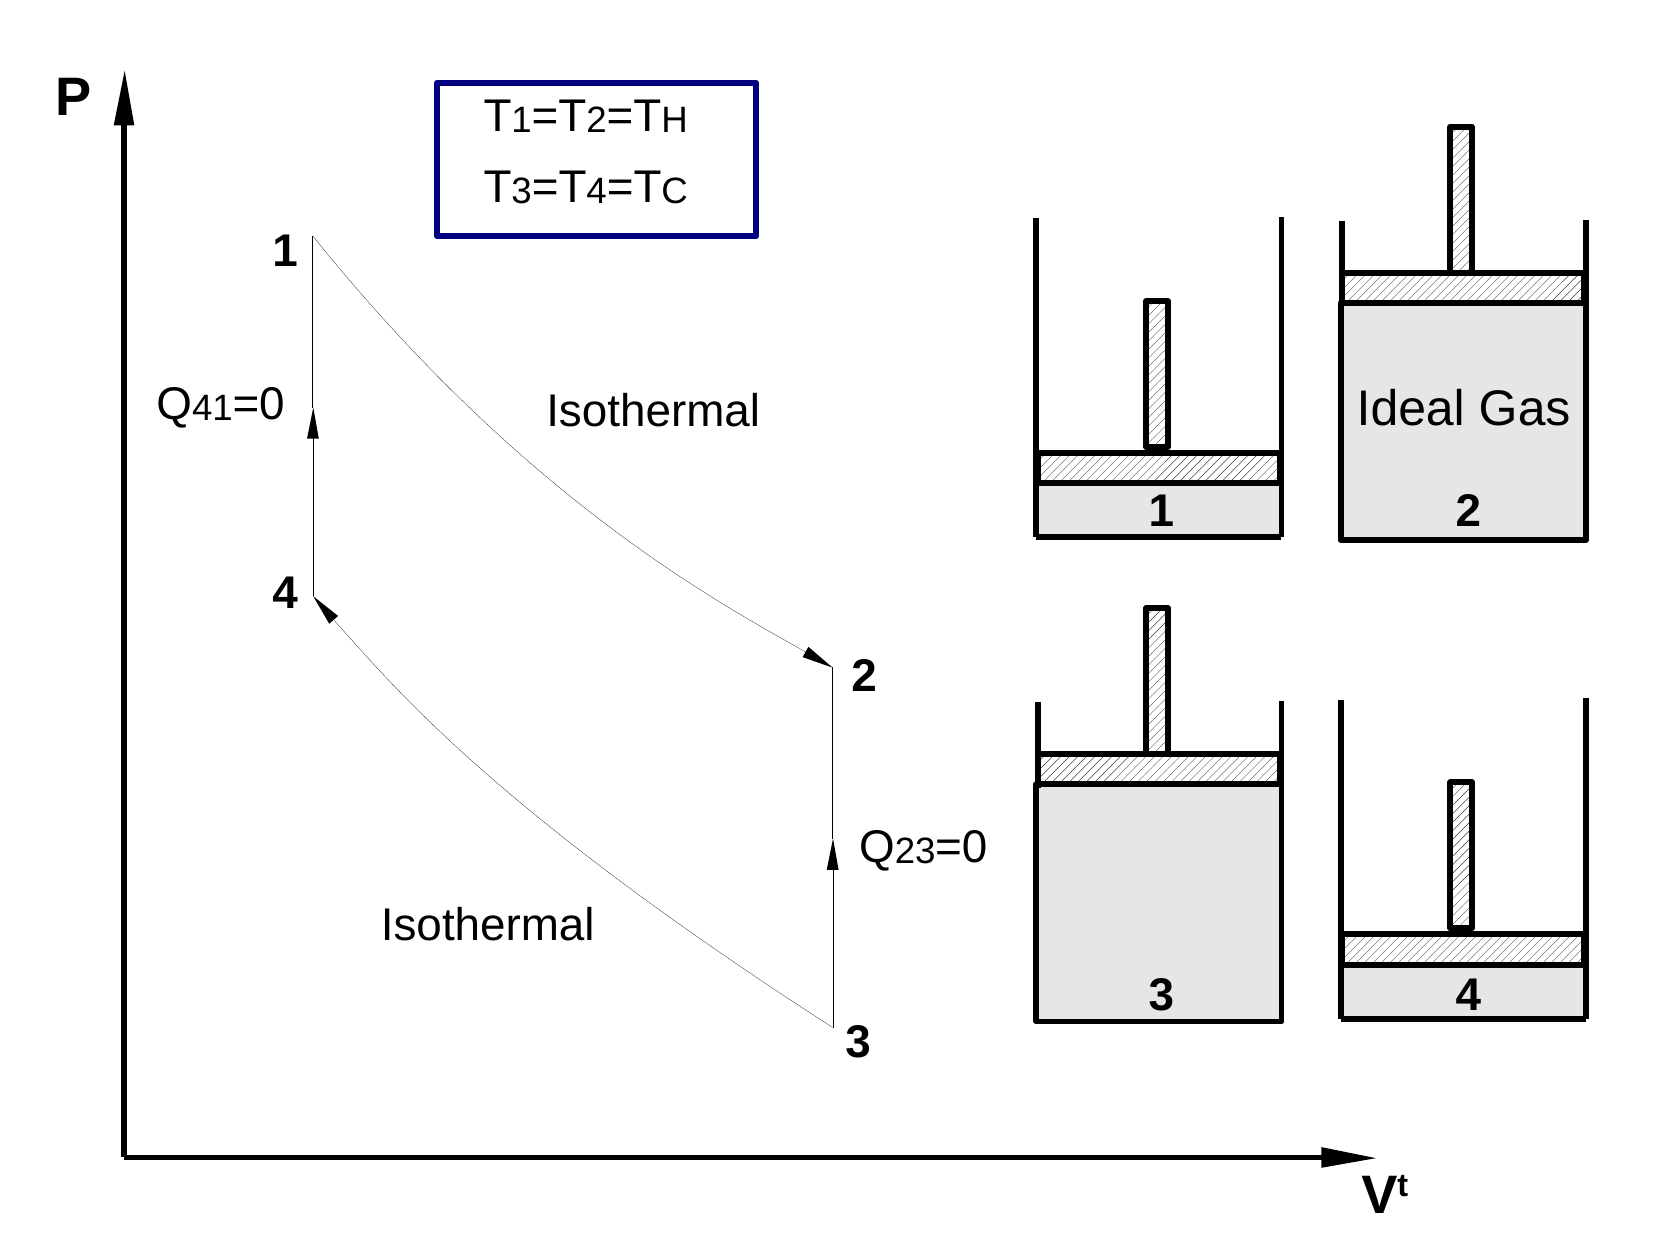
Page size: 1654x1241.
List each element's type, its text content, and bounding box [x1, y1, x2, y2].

text_box 3 [1133, 961, 1190, 1028]
text_box Q41=0 [141, 370, 300, 444]
text_box Q23=0 [844, 813, 1003, 887]
text_box [1450, 782, 1473, 929]
text_box [1340, 126, 1586, 541]
text_box [1146, 301, 1168, 448]
text_box 1 [1133, 477, 1190, 544]
text_box 4 [257, 559, 313, 627]
text_box 2 [1440, 477, 1497, 544]
text_box [1342, 934, 1584, 1016]
text_box Isothermal [366, 891, 610, 958]
text_box Vt [1346, 1157, 1424, 1235]
text_box [1036, 608, 1282, 1022]
text_box T3=T4=TC [468, 153, 703, 227]
text_box P [40, 59, 107, 135]
text_box 4 [1440, 961, 1497, 1028]
text_box 2 [836, 642, 892, 709]
text_box Ideal Gas [1341, 372, 1586, 443]
text_box 1 [257, 217, 313, 284]
text_box [1038, 453, 1280, 534]
text_box Isothermal [531, 377, 776, 445]
text_box 3 [830, 1008, 886, 1075]
text_box T1=T2=TH [468, 86, 703, 153]
